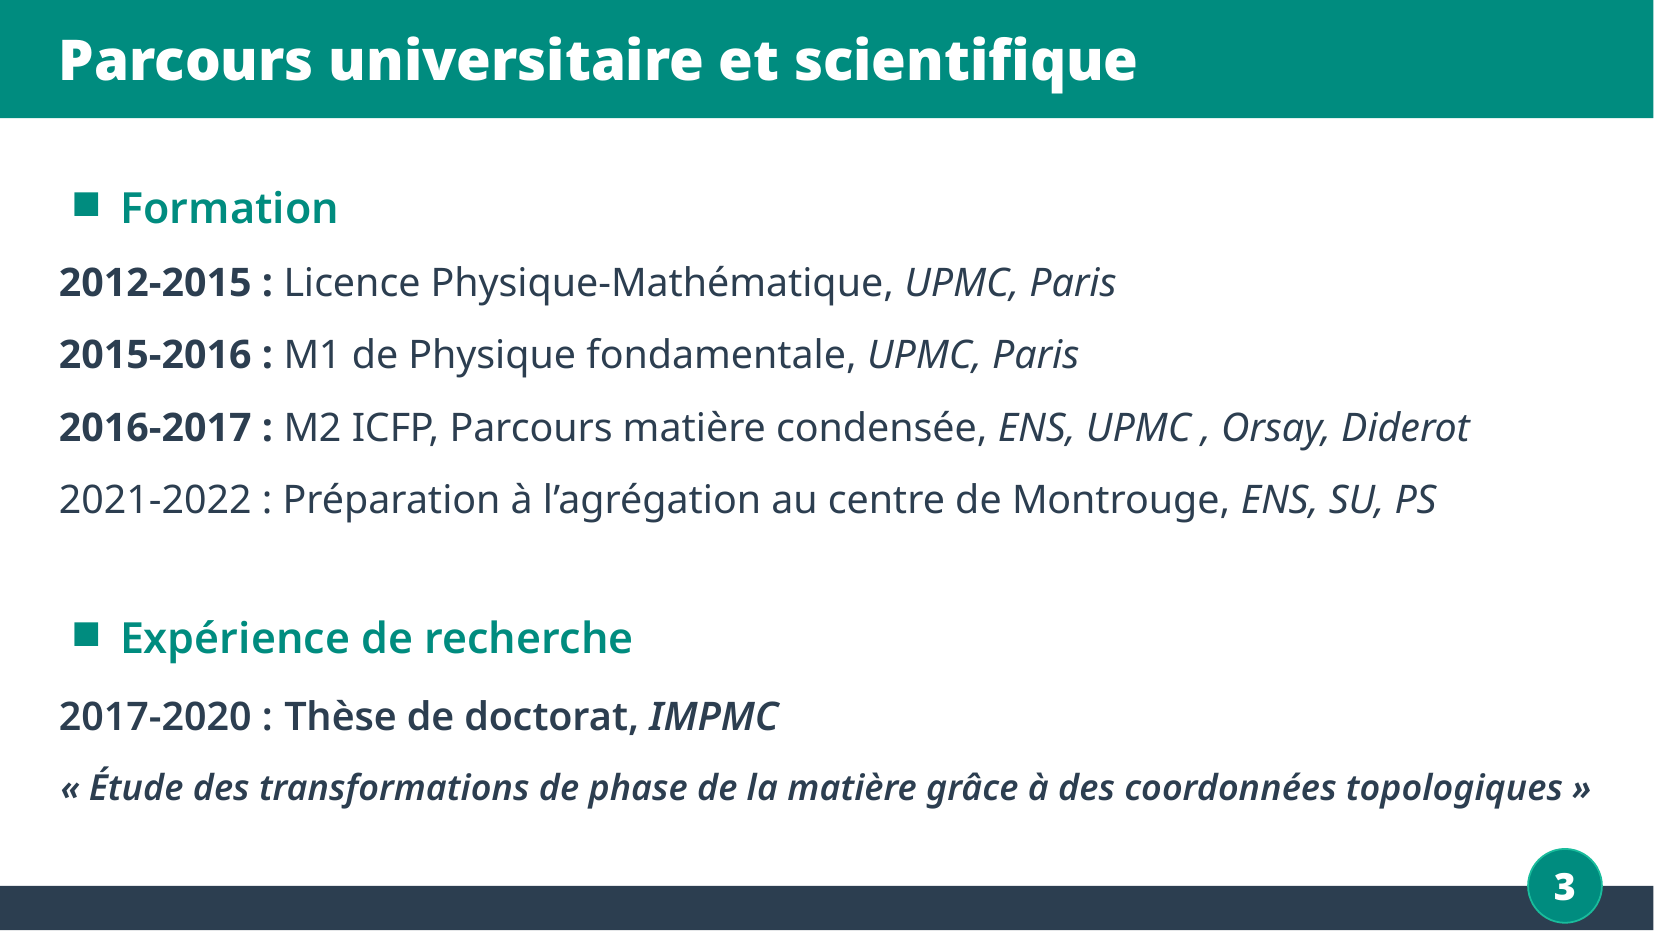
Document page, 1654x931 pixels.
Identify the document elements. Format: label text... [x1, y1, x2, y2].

title Parcours universitaire et scientifique [59, 0, 1595, 118]
list Formation 2012-2015 : Licence Physique-Mathématique, UPMC, Paris 2015-2016 : M1 de Physique fondamentale, UPMC, Paris 2016-2017 : M2 ICFP, Parcours matière condensée, ENS, UPMC , Orsay, Diderot 2021-2022 : Préparation à l’agrégation au centre de Montrouge, ENS, SU, PS Expérience de recherche 2017-2020 : Thèse de doctorat, IMPMC « Étude des transformations de phase de la matière grâce à des coordonnées topologiques » [59, 177, 1595, 827]
